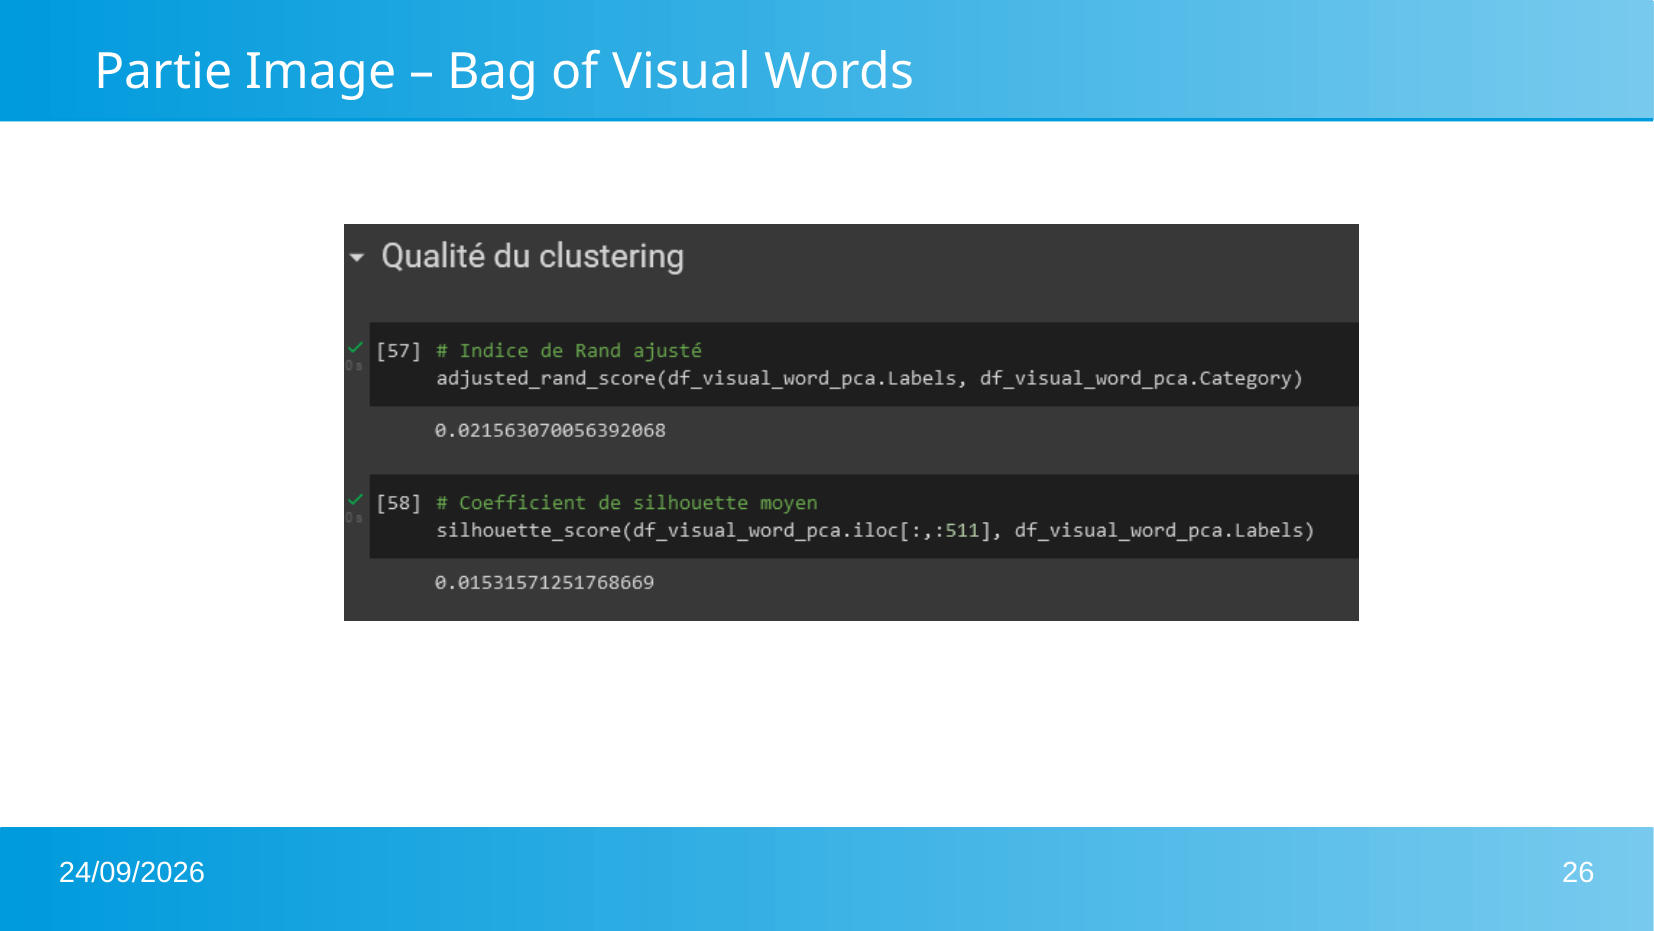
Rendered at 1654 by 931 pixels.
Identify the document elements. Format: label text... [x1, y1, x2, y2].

picture [344, 224, 1359, 621]
title Partie Image – Bag of Visual Words [59, 29, 1595, 108]
